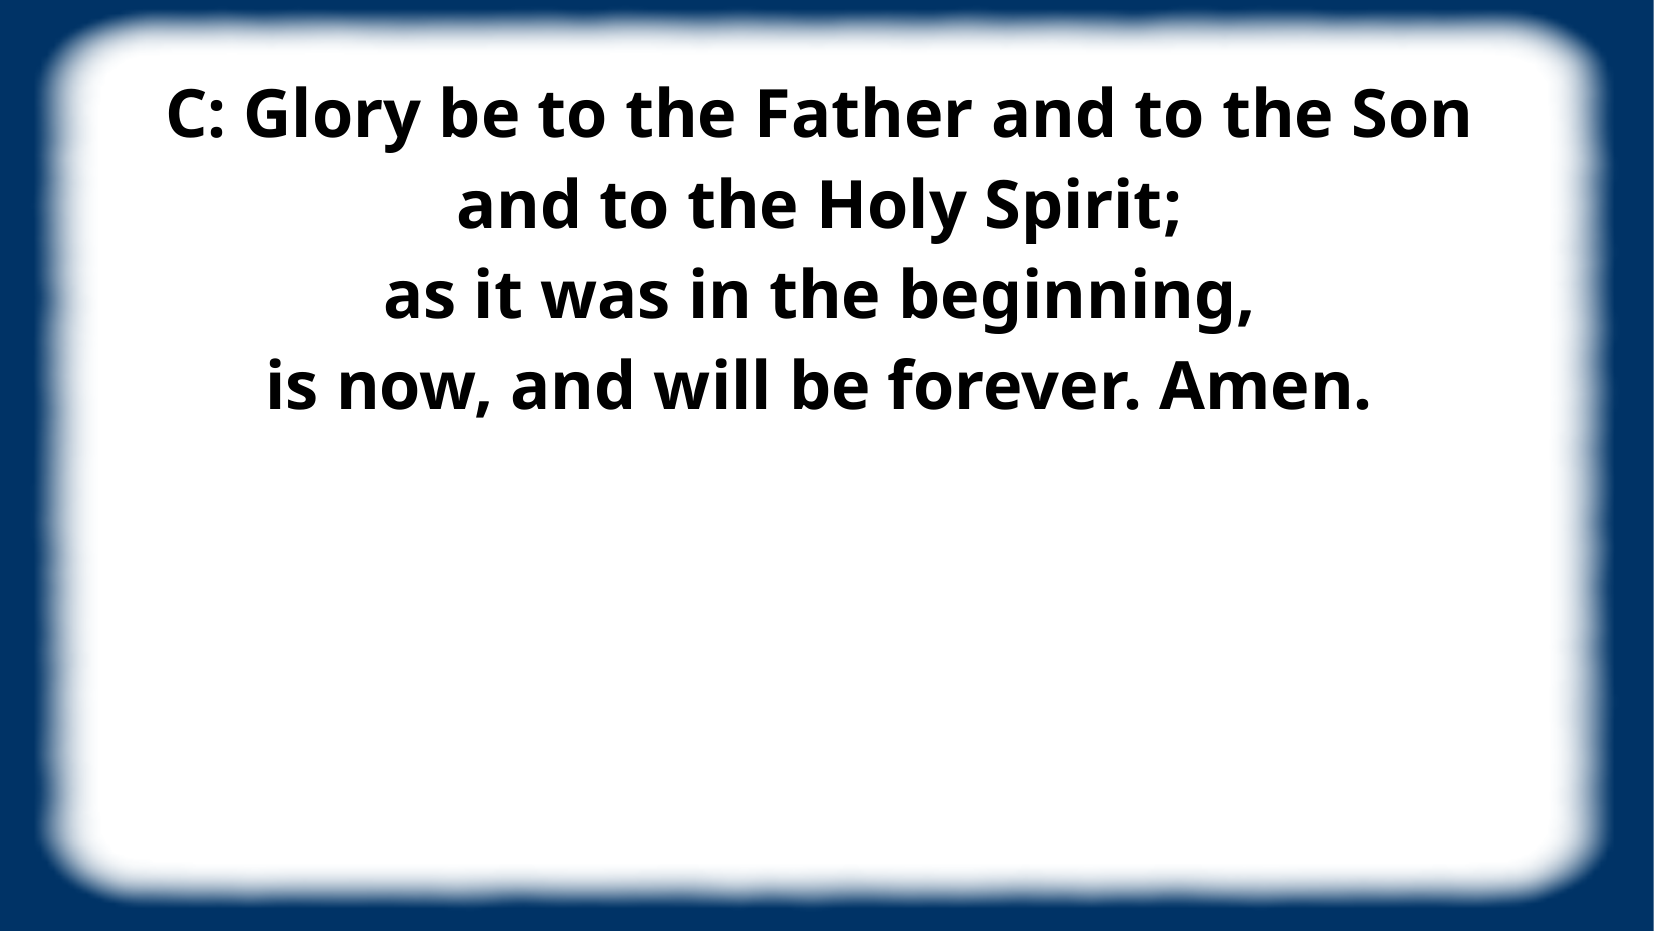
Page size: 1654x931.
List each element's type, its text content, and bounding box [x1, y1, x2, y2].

picture [0, 0, 1654, 931]
text_box C: Glory be to the Father and to the Son and to the Holy Spirit; as it was in the beginning, is now, and will be forever. Amen. [99, 58, 1540, 429]
